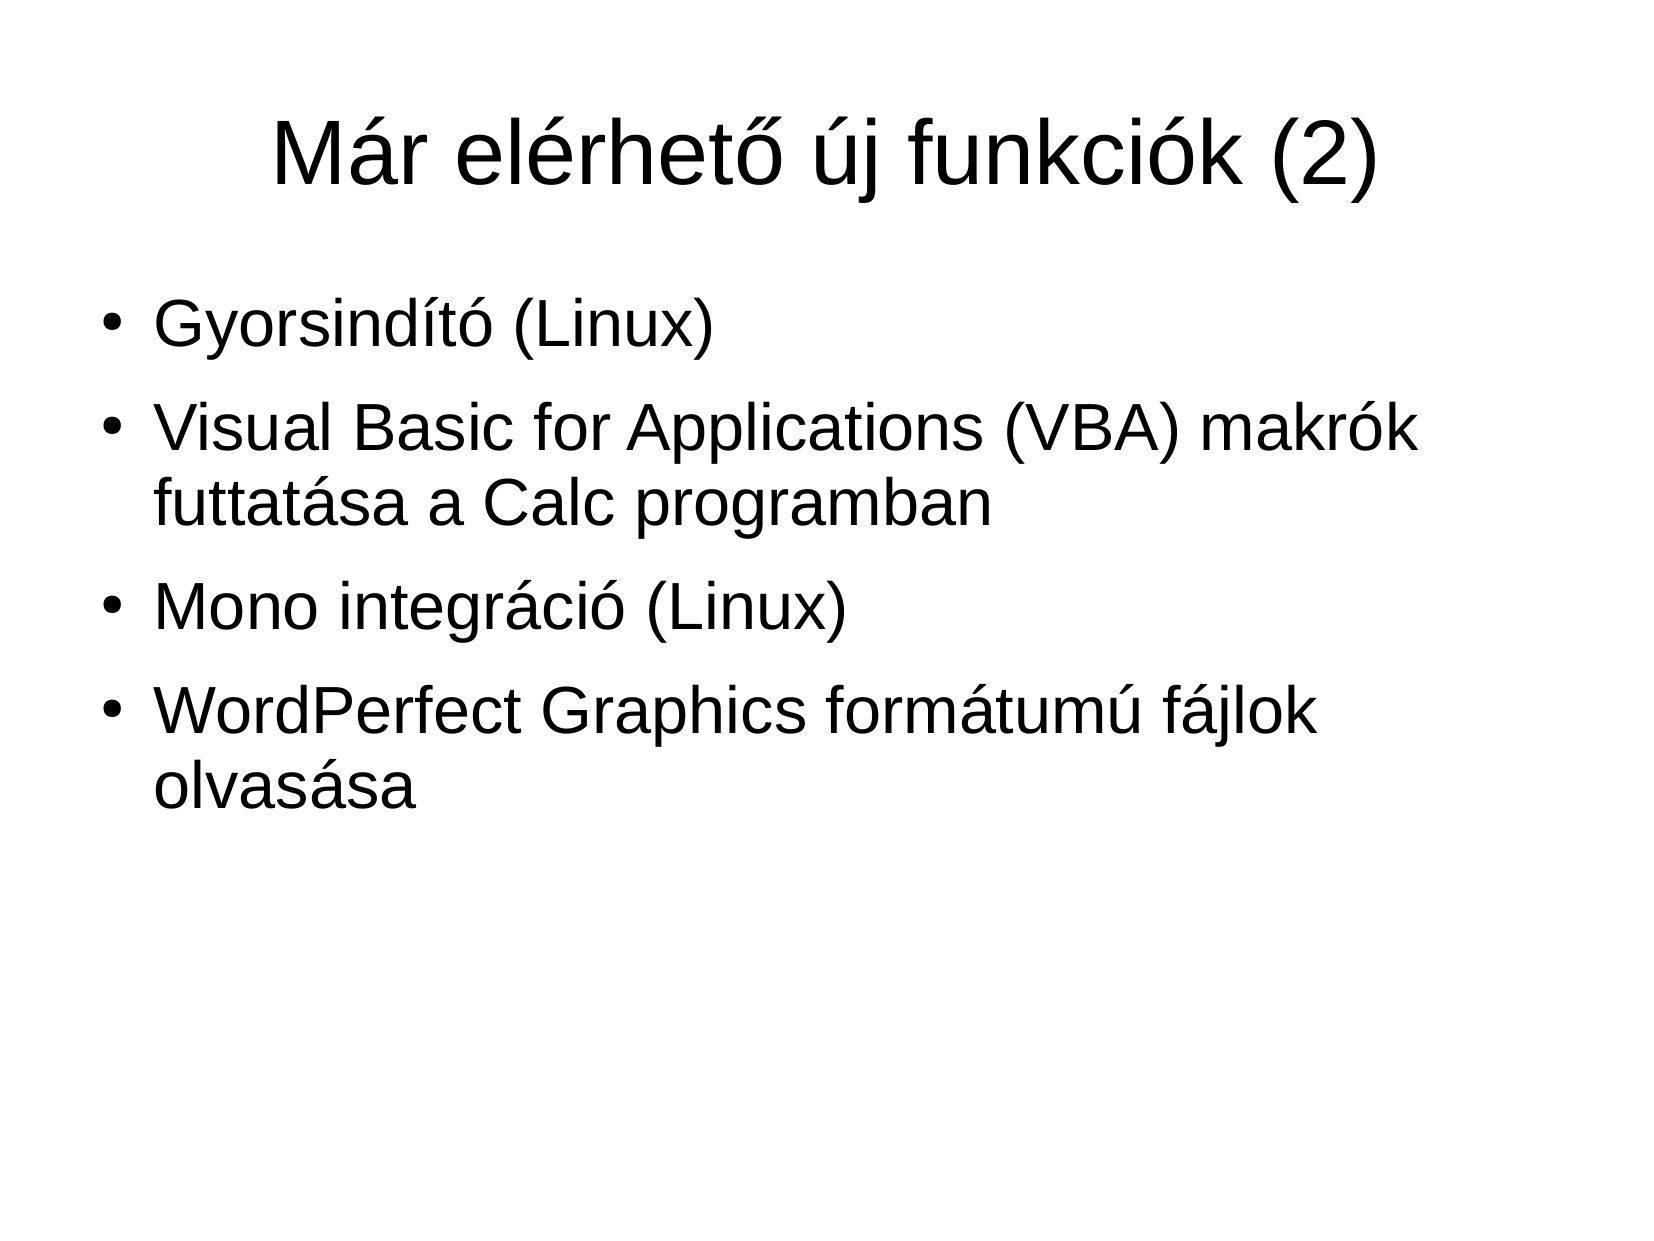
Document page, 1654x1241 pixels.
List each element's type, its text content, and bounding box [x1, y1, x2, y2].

title Már elérhető új funkciók (2) [82, 56, 1571, 250]
list Gyorsindító (Linux) Visual Basic for Applications (VBA) makrók futtatása a Calc programban Mono integráció (Linux) WordPerfect Graphics formátumú fájlok olvasása [82, 285, 1571, 1090]
